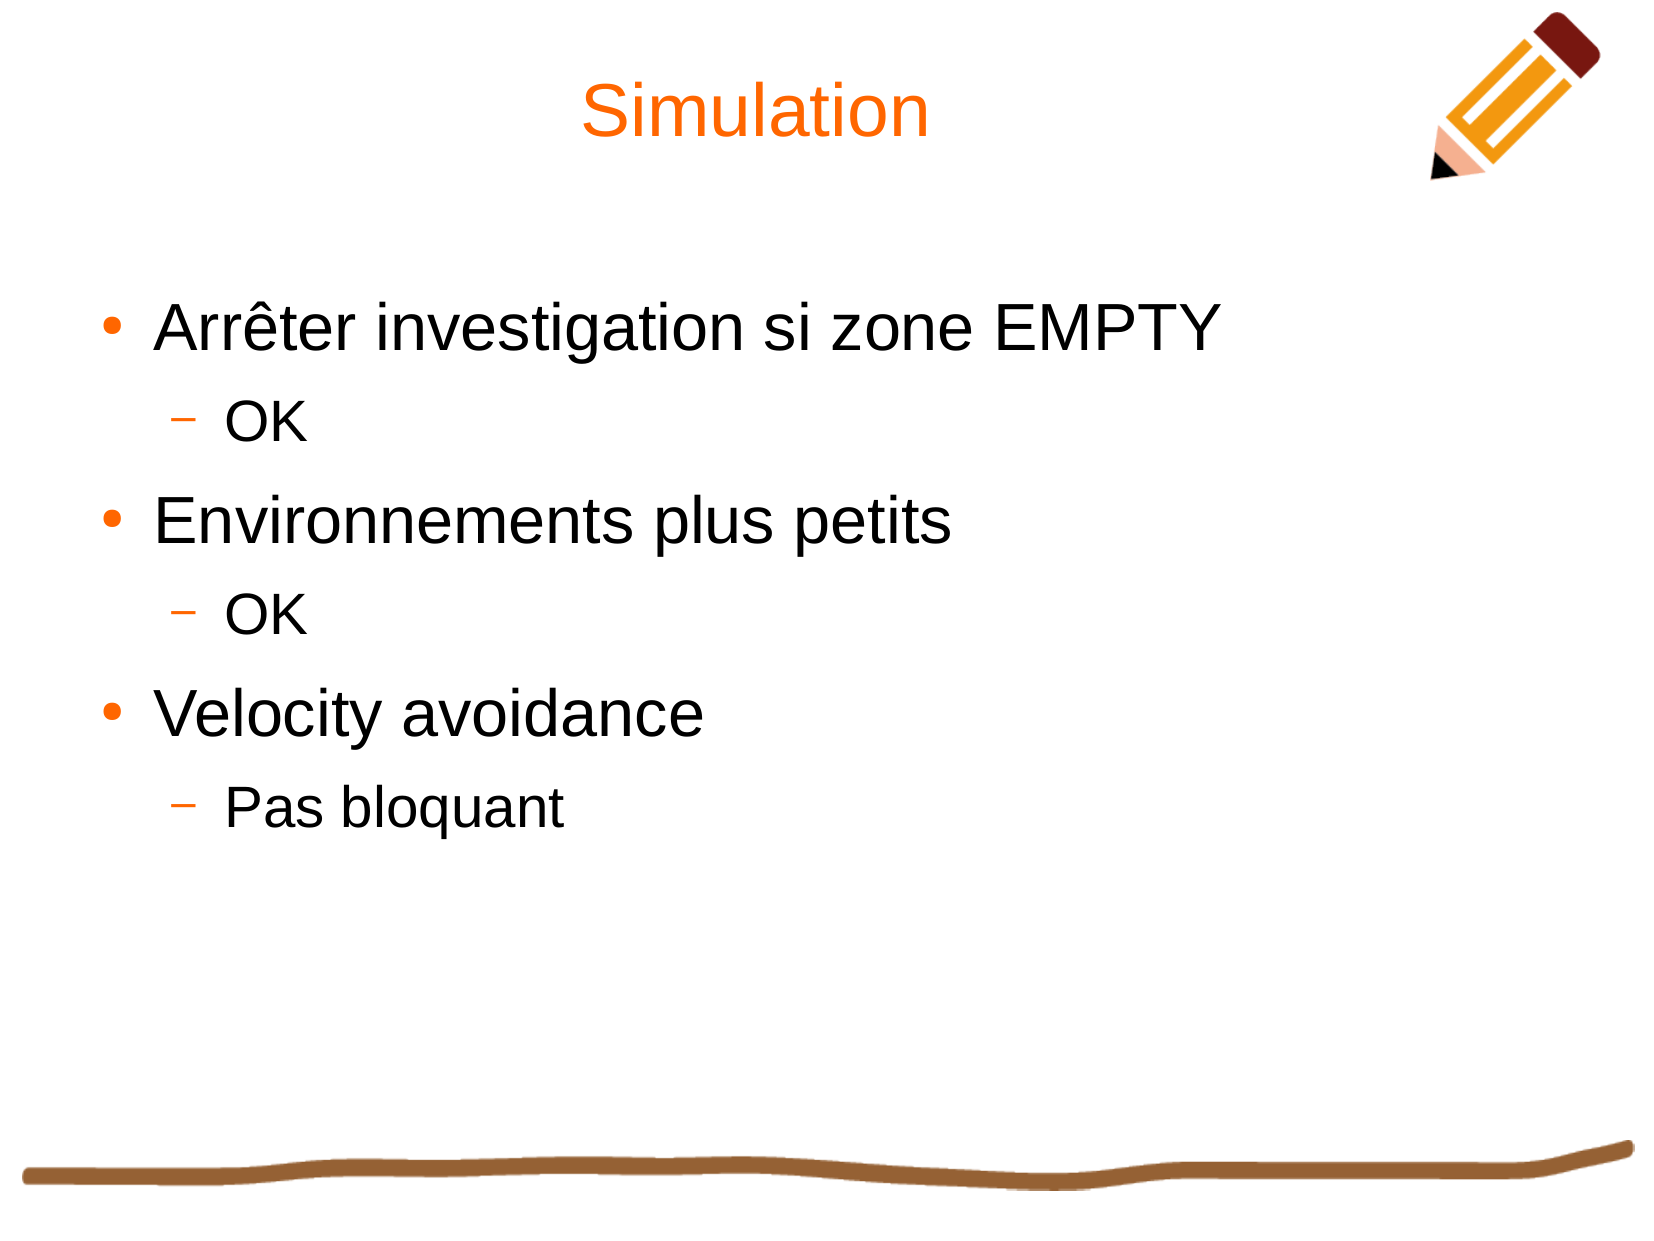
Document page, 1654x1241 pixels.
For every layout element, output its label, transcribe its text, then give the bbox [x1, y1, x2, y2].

picture [22, 1140, 1635, 1191]
picture [1430, 12, 1601, 181]
title Simulation [82, 49, 1430, 172]
list Arrêter investigation si zone EMPTY OK Environnements plus petits OK Velocity avoidance Pas bloquant [82, 290, 1571, 1122]
